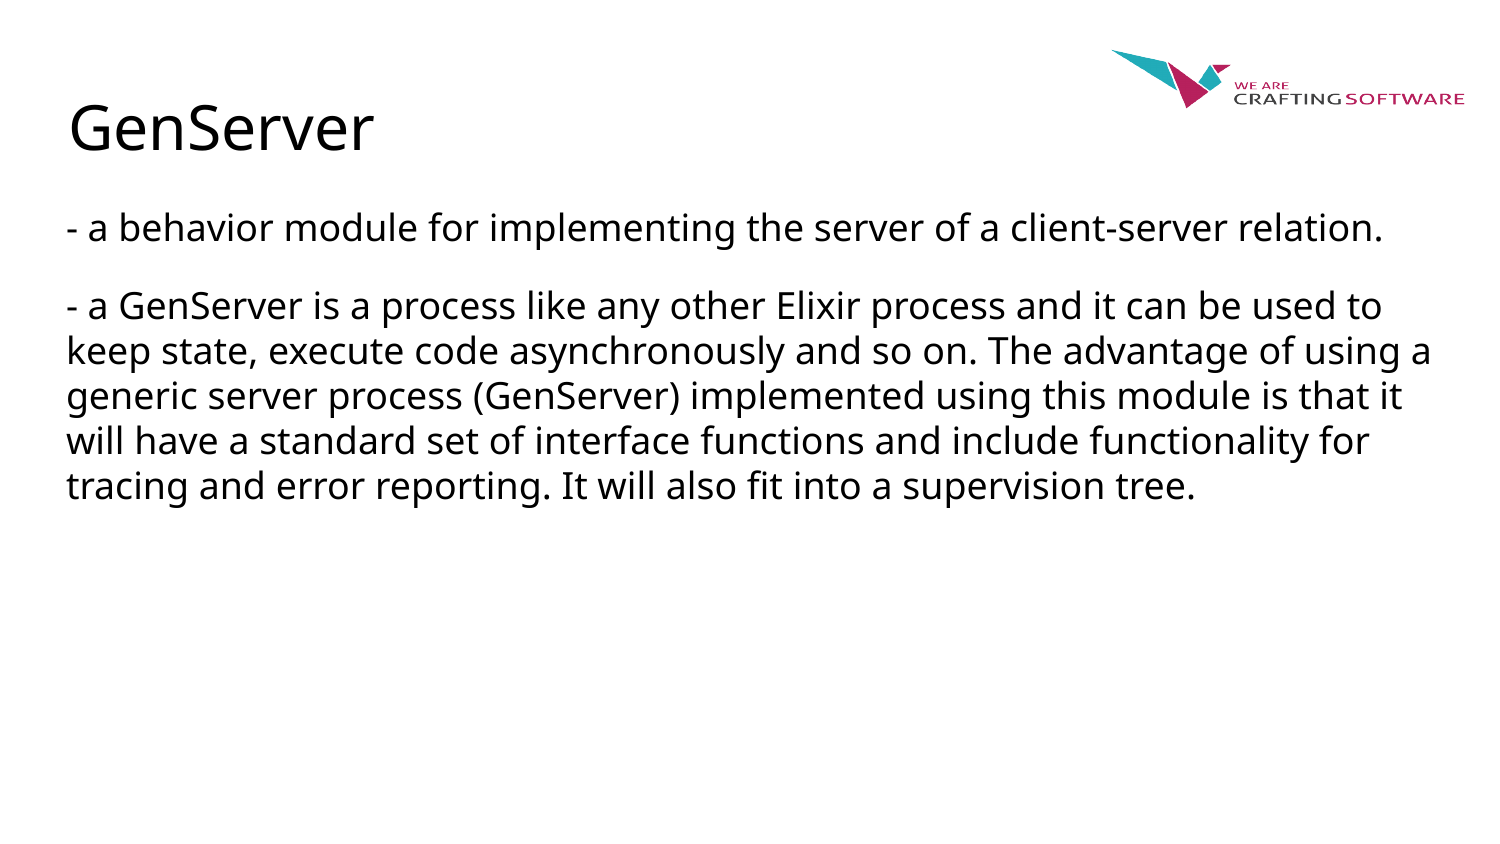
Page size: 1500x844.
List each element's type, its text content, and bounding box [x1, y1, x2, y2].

picture [1094, 0, 1481, 163]
title GenServer [53, 72, 1451, 167]
list - a behavior module for implementing the server of a client-server relation. - a GenServer is a process like any other Elixir process and it can be used to keep state, execute code asynchronously and so on. The advantage of using a generic server process (GenServer) implemented using this module is that it will have a standard set of interface functions and include functionality for tracing and error reporting. It will also fit into a supervision tree. [51, 189, 1449, 750]
